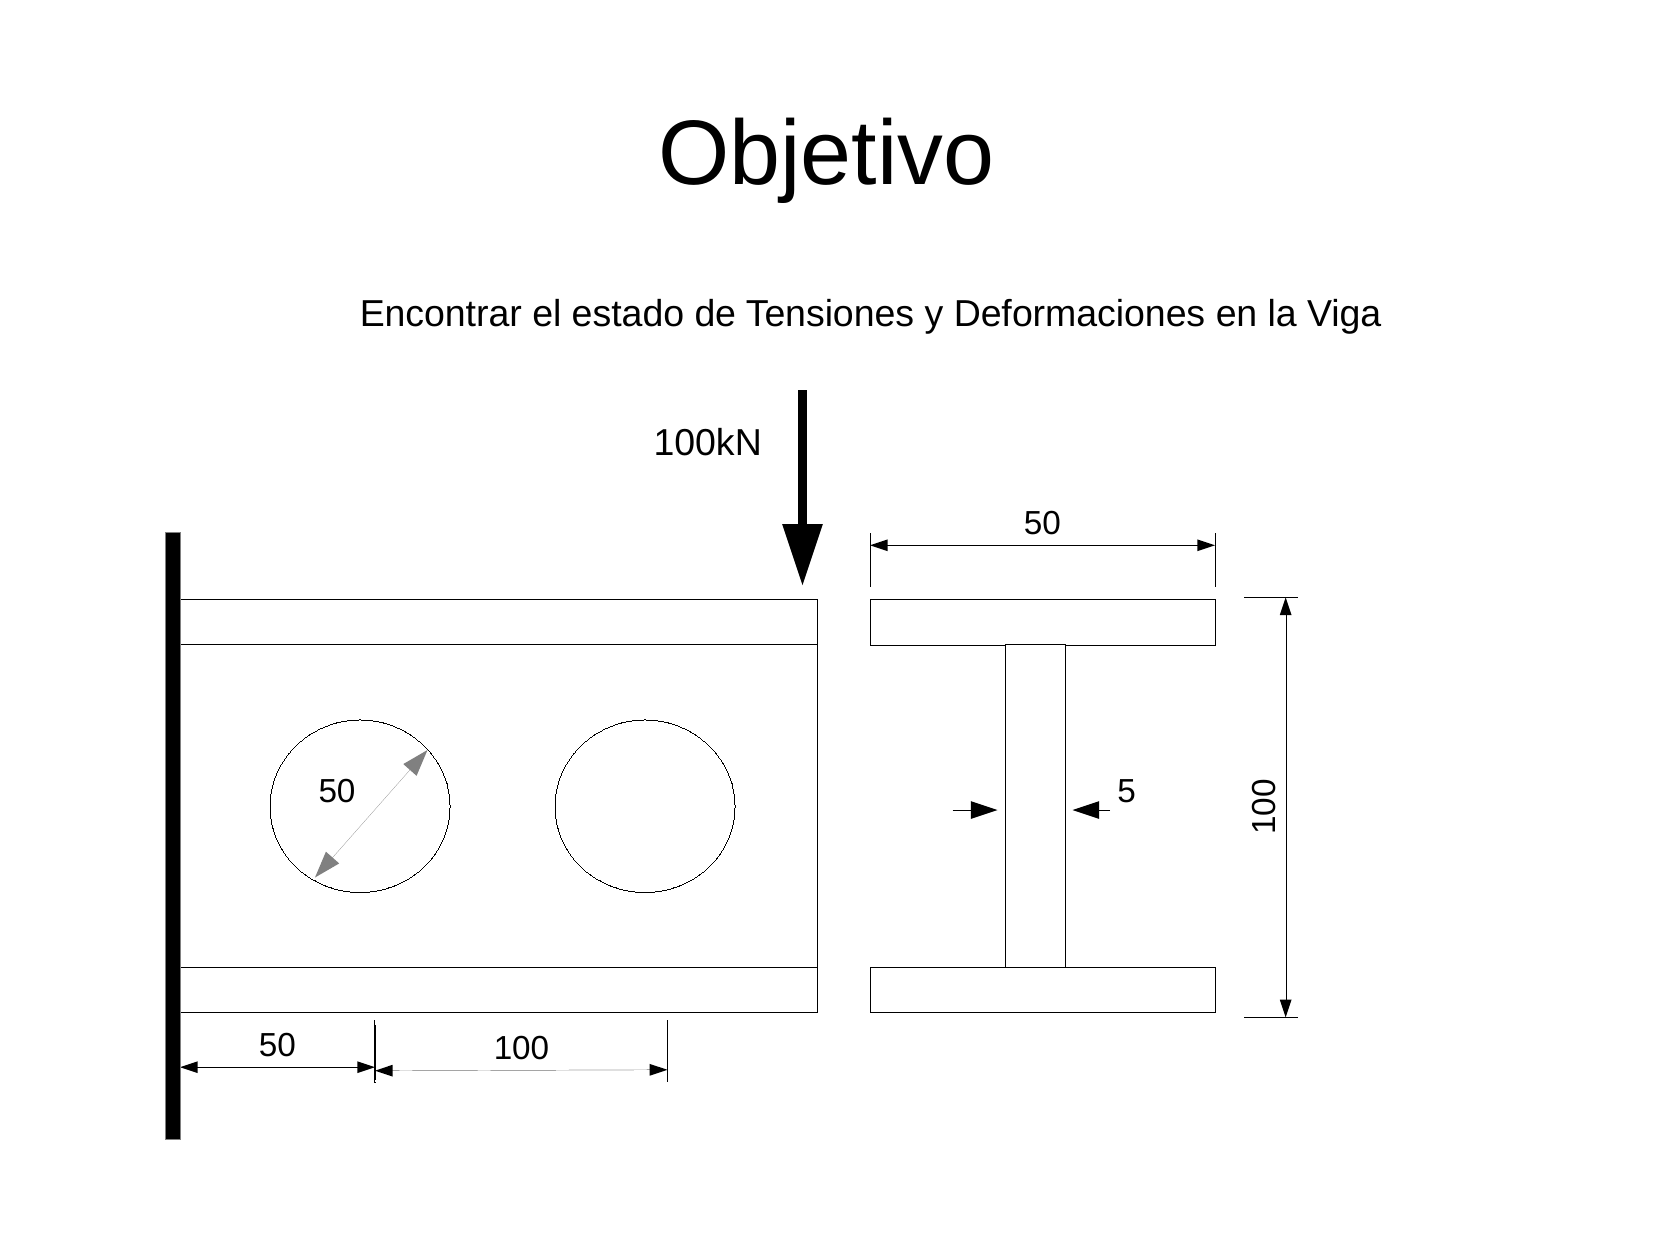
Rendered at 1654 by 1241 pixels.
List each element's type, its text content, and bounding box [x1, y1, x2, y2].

text_box [870, 599, 1216, 1013]
title Objetivo [82, 49, 1571, 257]
text_box Encontrar el estado de Tensiones y Deformaciones en la Viga [345, 285, 1654, 342]
text_box 100kN [630, 405, 786, 481]
text_box [165, 532, 818, 1140]
text_box 5 [1102, 765, 1151, 817]
text_box 50 [303, 765, 371, 817]
